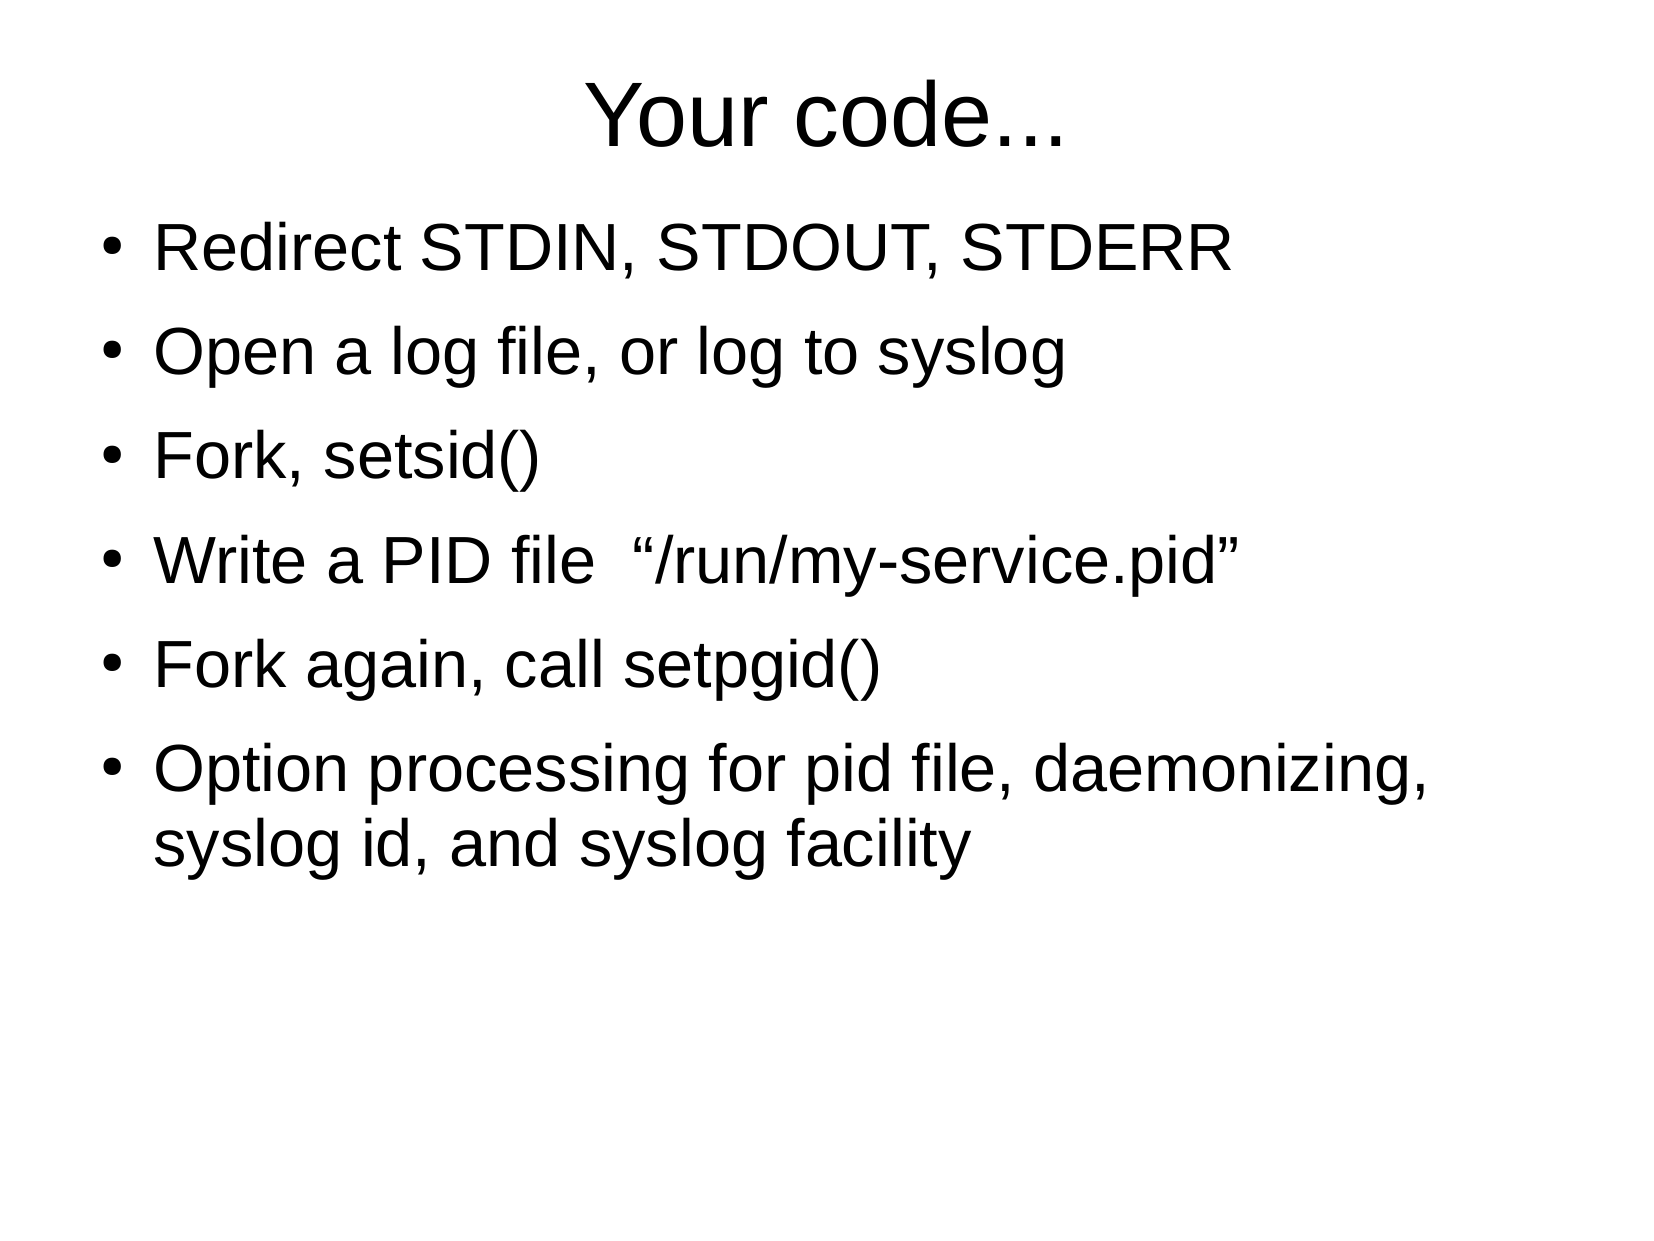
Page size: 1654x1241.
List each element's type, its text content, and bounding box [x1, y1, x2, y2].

title Your code... [82, 49, 1571, 181]
list Redirect STDIN, STDOUT, STDERR Open a log file, or log to syslog Fork, setsid() Write a PID file “/run/my-service.pid” Fork again, call setpgid() Option processing for pid file, daemonizing, syslog id, and syslog facility [82, 210, 1571, 1010]
